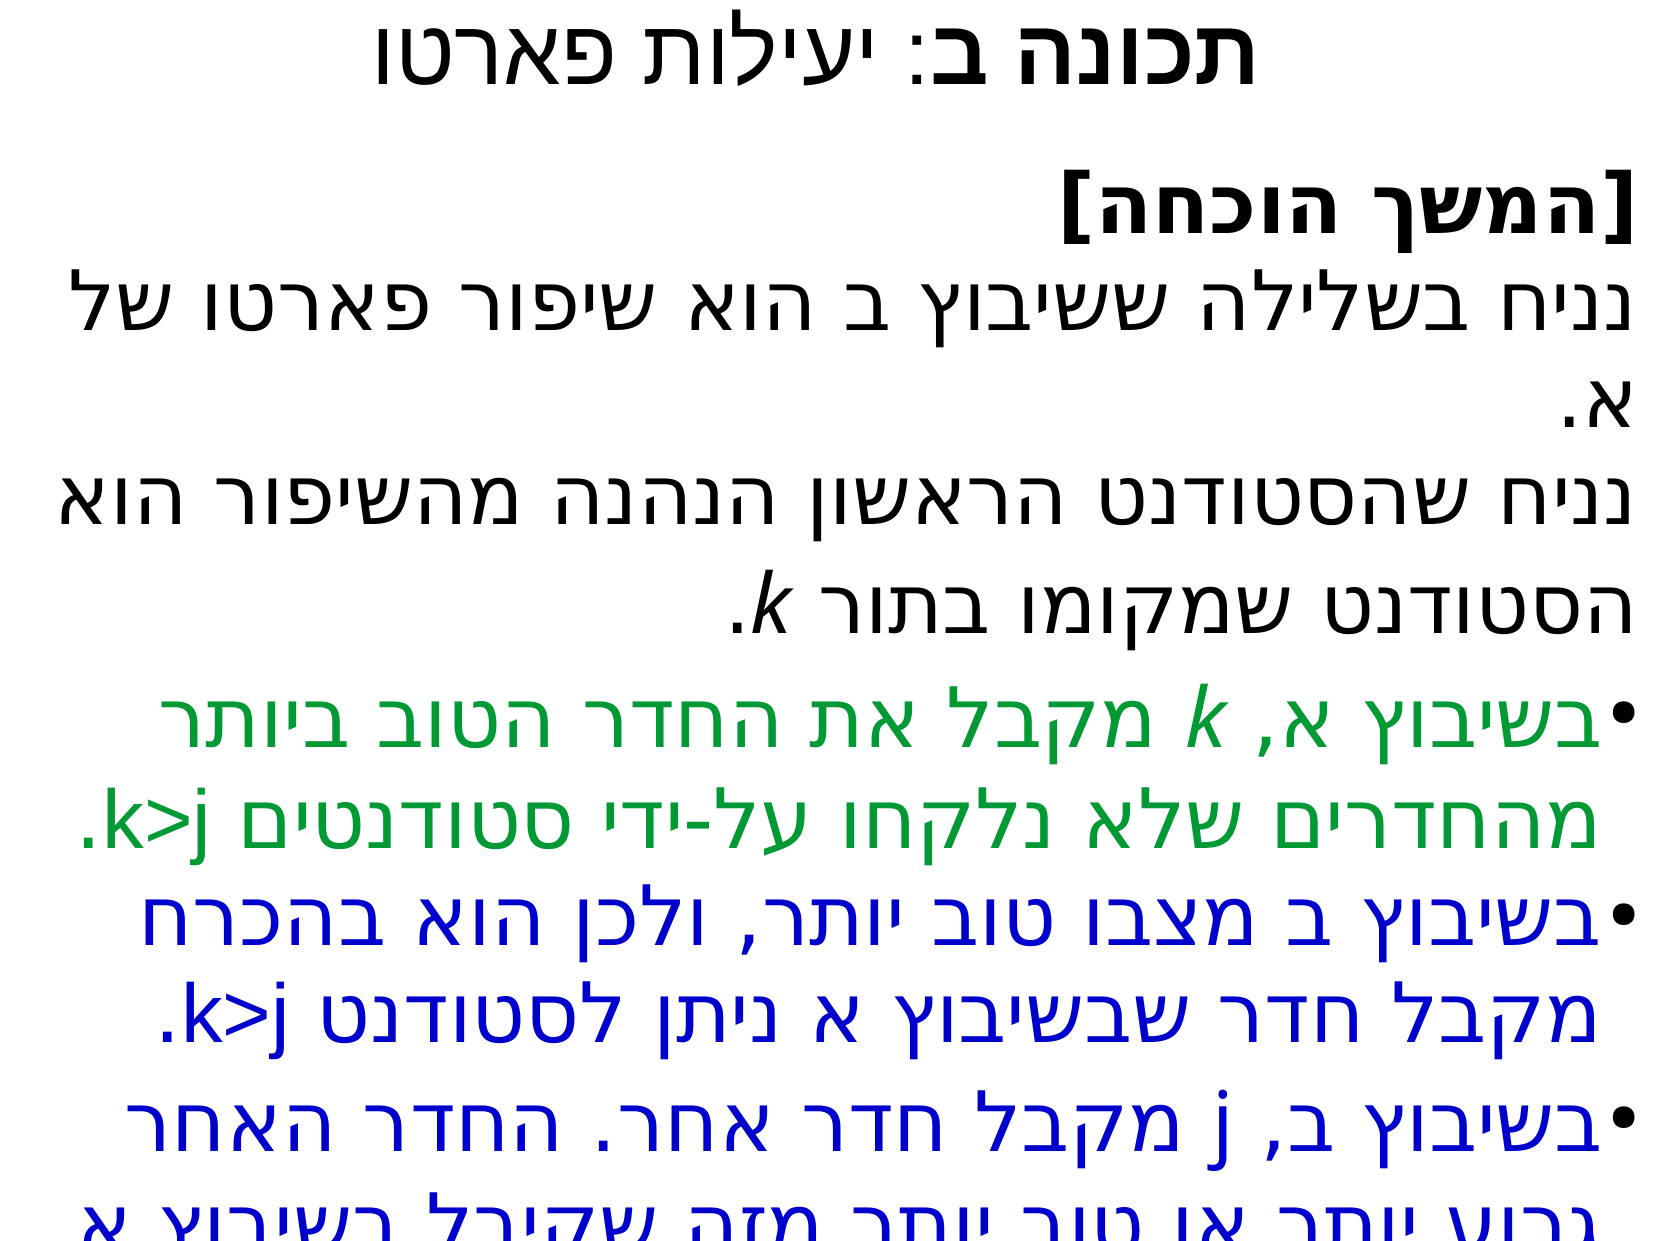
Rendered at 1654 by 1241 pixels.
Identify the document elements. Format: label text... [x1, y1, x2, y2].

text_box [המשך הוכחה] נניח בשלילה ששיבוץ ב הוא שיפור פארטו של א. נניח שהסטודנט הראשון הנהנה מהשיפור הוא הסטודנט שמקומו בתור k. בשיבוץ א, k מקבל את החדר הטוב ביותר מהחדרים שלא נלקחו על-ידי סטודנטים k>j. בשיבוץ ב מצבו טוב יותר, ולכן הוא בהכרח מקבל חדר שבשיבוץ א ניתן לסטודנט k>j. בשיבוץ ב, j מקבל חדר אחר. החדר האחר גרוע יותר או טוב יותר מזה שקיבל בשיבוץ א. אם הוא גרוע יותר – זה לא שיפור פארטו. אם הוא טוב יותר - זו סתירה להנחה ש-k הוא הראשון. *** [0, 148, 1654, 1241]
title תכונה ב: יעילות פארטו [71, 1, 1561, 106]
